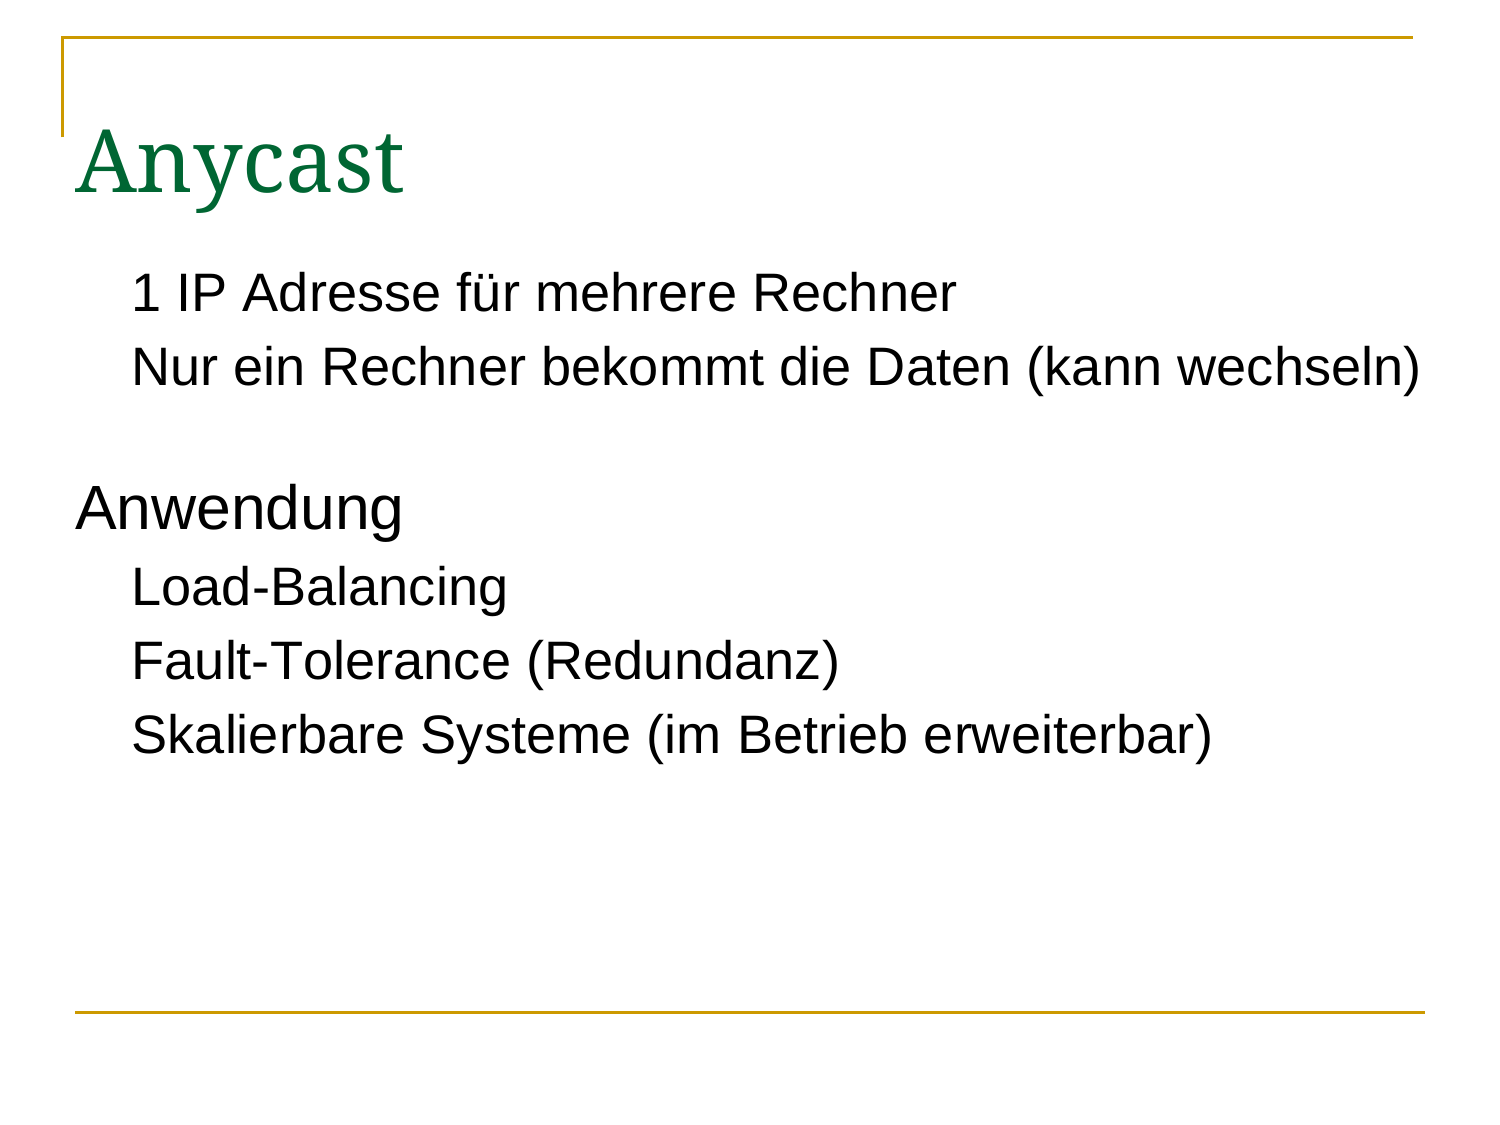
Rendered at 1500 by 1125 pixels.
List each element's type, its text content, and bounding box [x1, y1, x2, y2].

title Anycast [75, 52, 1426, 262]
list 1 IP Adresse für mehrere Rechner Nur ein Rechner bekommt die Daten (kann wechseln) Anwendung Load-Balancing Fault-Tolerance (Redundanz) Skalierbare Systeme (im Betrieb erweiterbar) [75, 262, 1426, 991]
